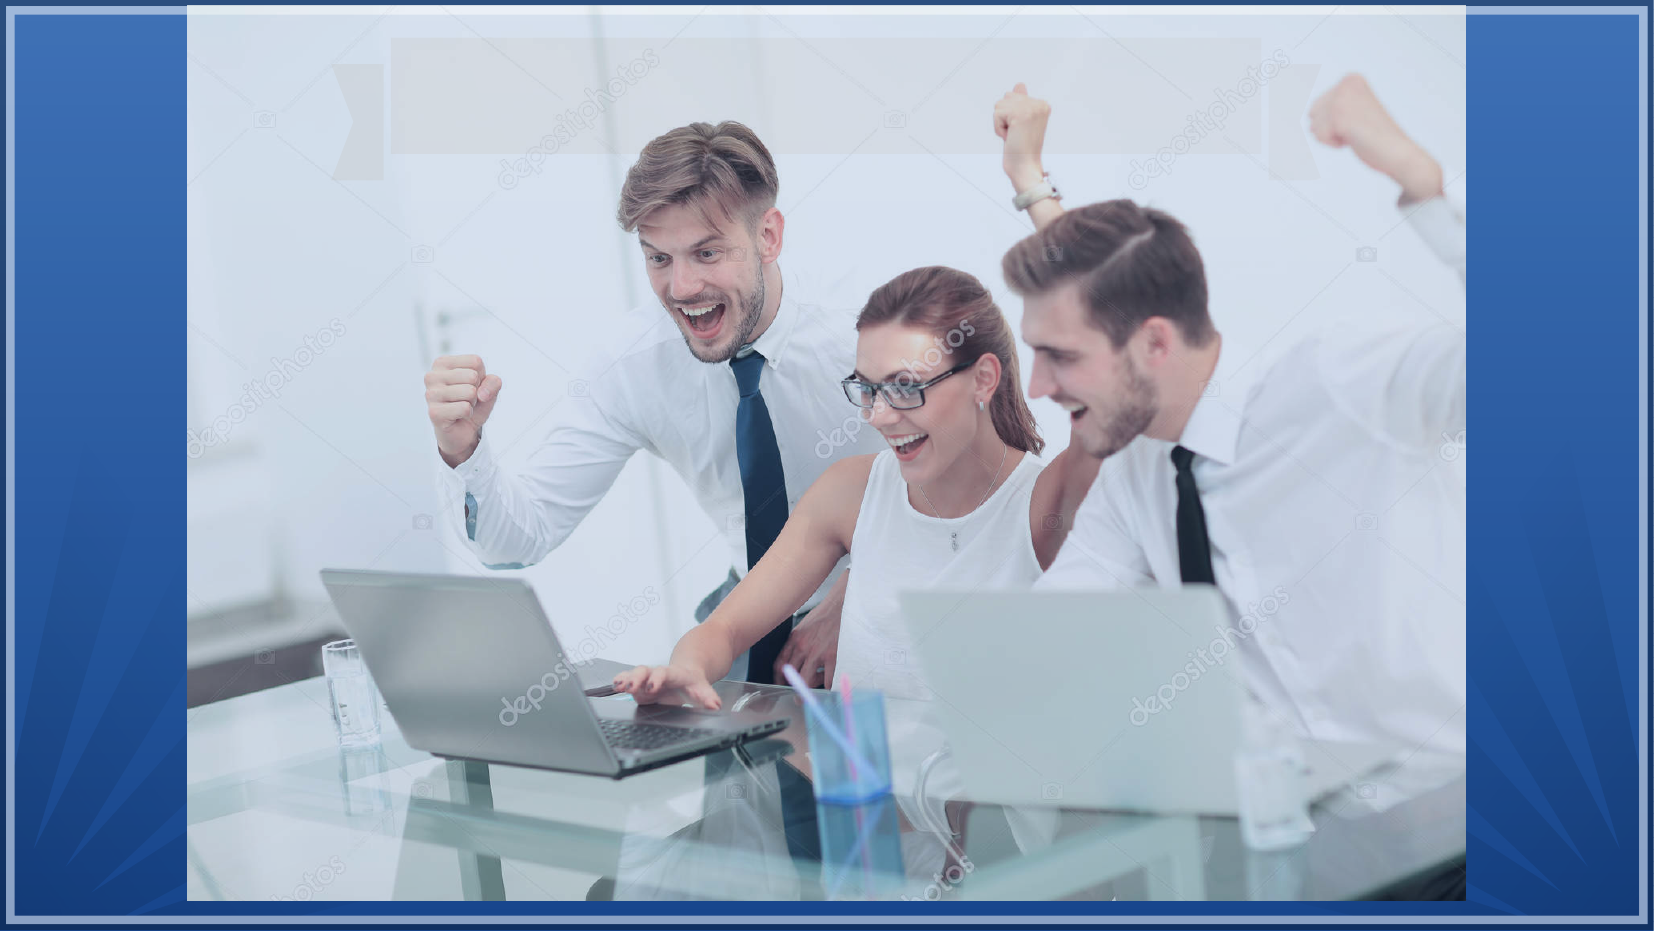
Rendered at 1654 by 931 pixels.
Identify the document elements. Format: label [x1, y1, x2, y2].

picture [187, 848, 1466, 901]
list [82, 224, 1571, 848]
picture [187, 5, 1466, 224]
